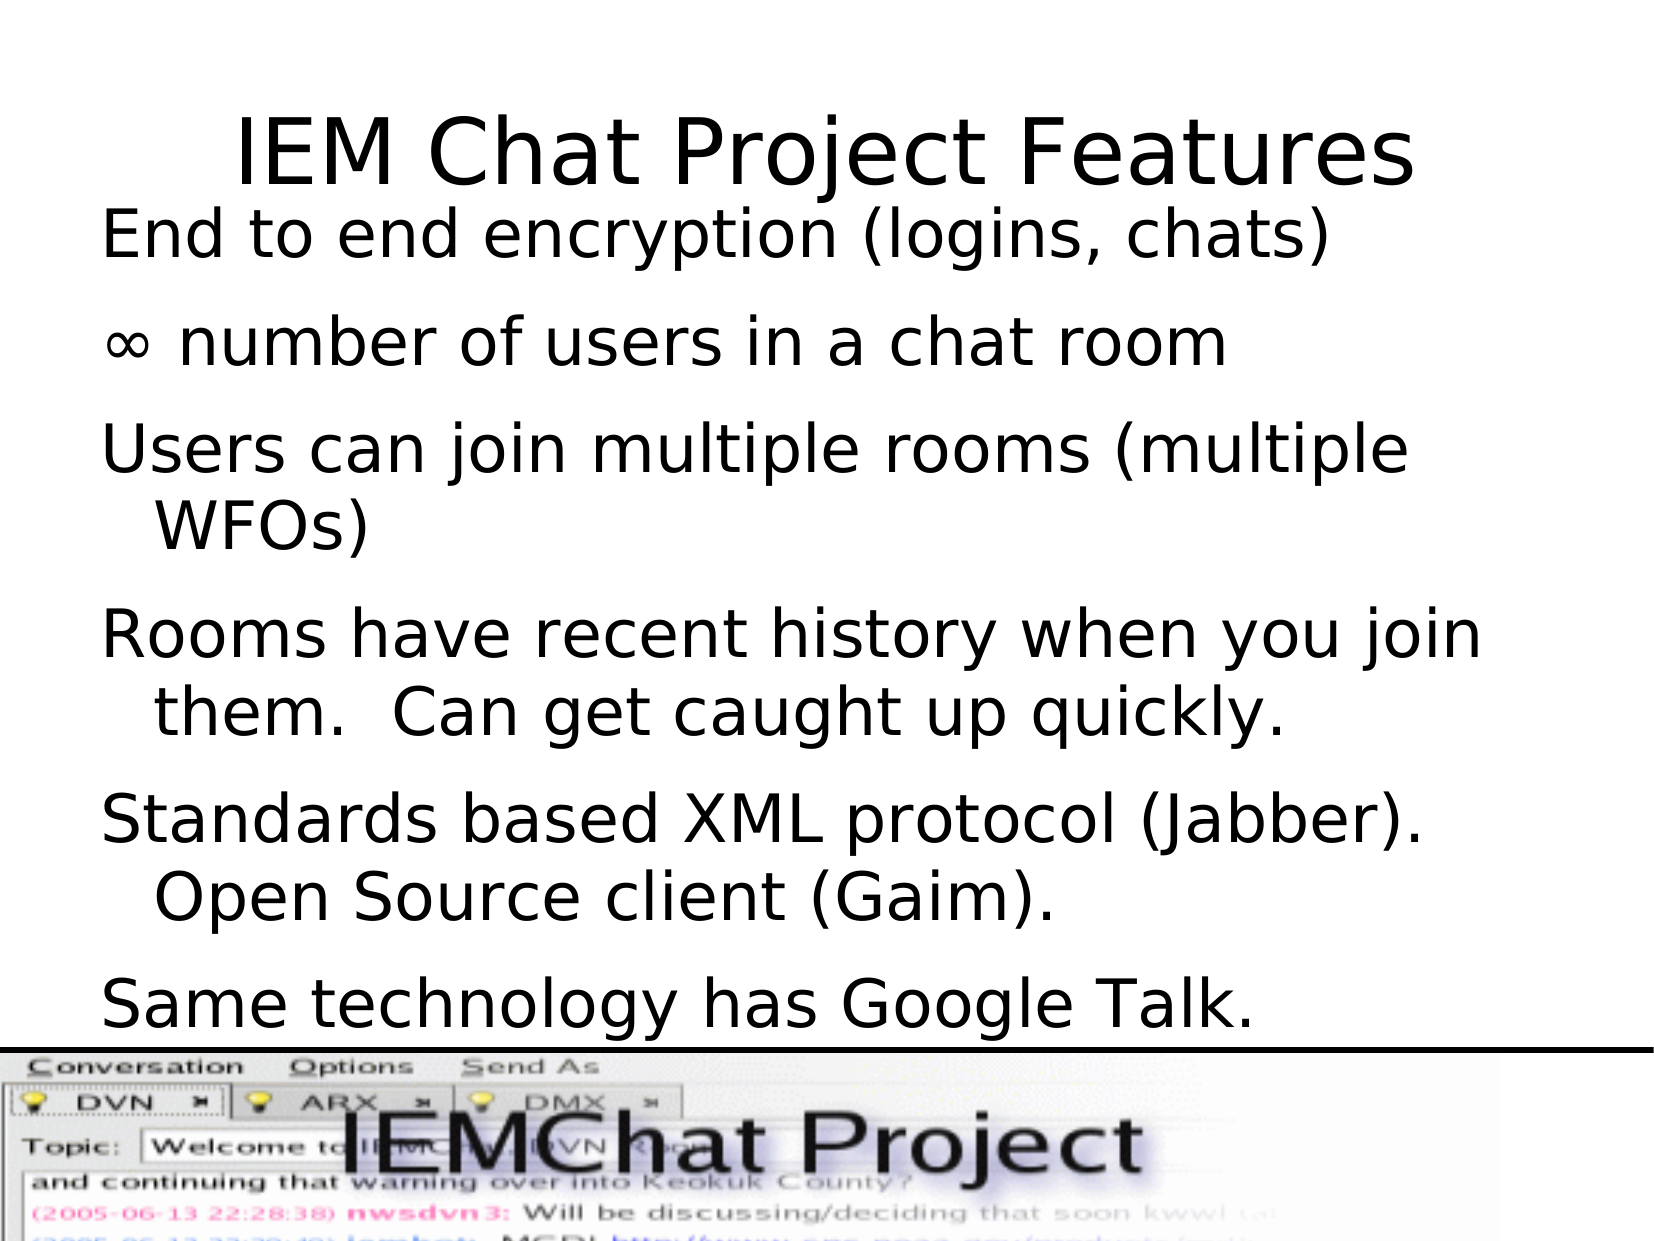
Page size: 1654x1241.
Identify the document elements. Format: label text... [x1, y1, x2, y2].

picture [0, 1053, 1501, 1241]
list End to end encryption (logins, chats) ∞ number of users in a chat room Users can join multiple rooms (multiple WFOs) Rooms have recent history when you join them. Can get caught up quickly. Standards based XML protocol (Jabber). Open Source client (Gaim). Same technology has Google Talk. [82, 195, 1571, 1044]
title IEM Chat Project Features [82, 49, 1571, 195]
